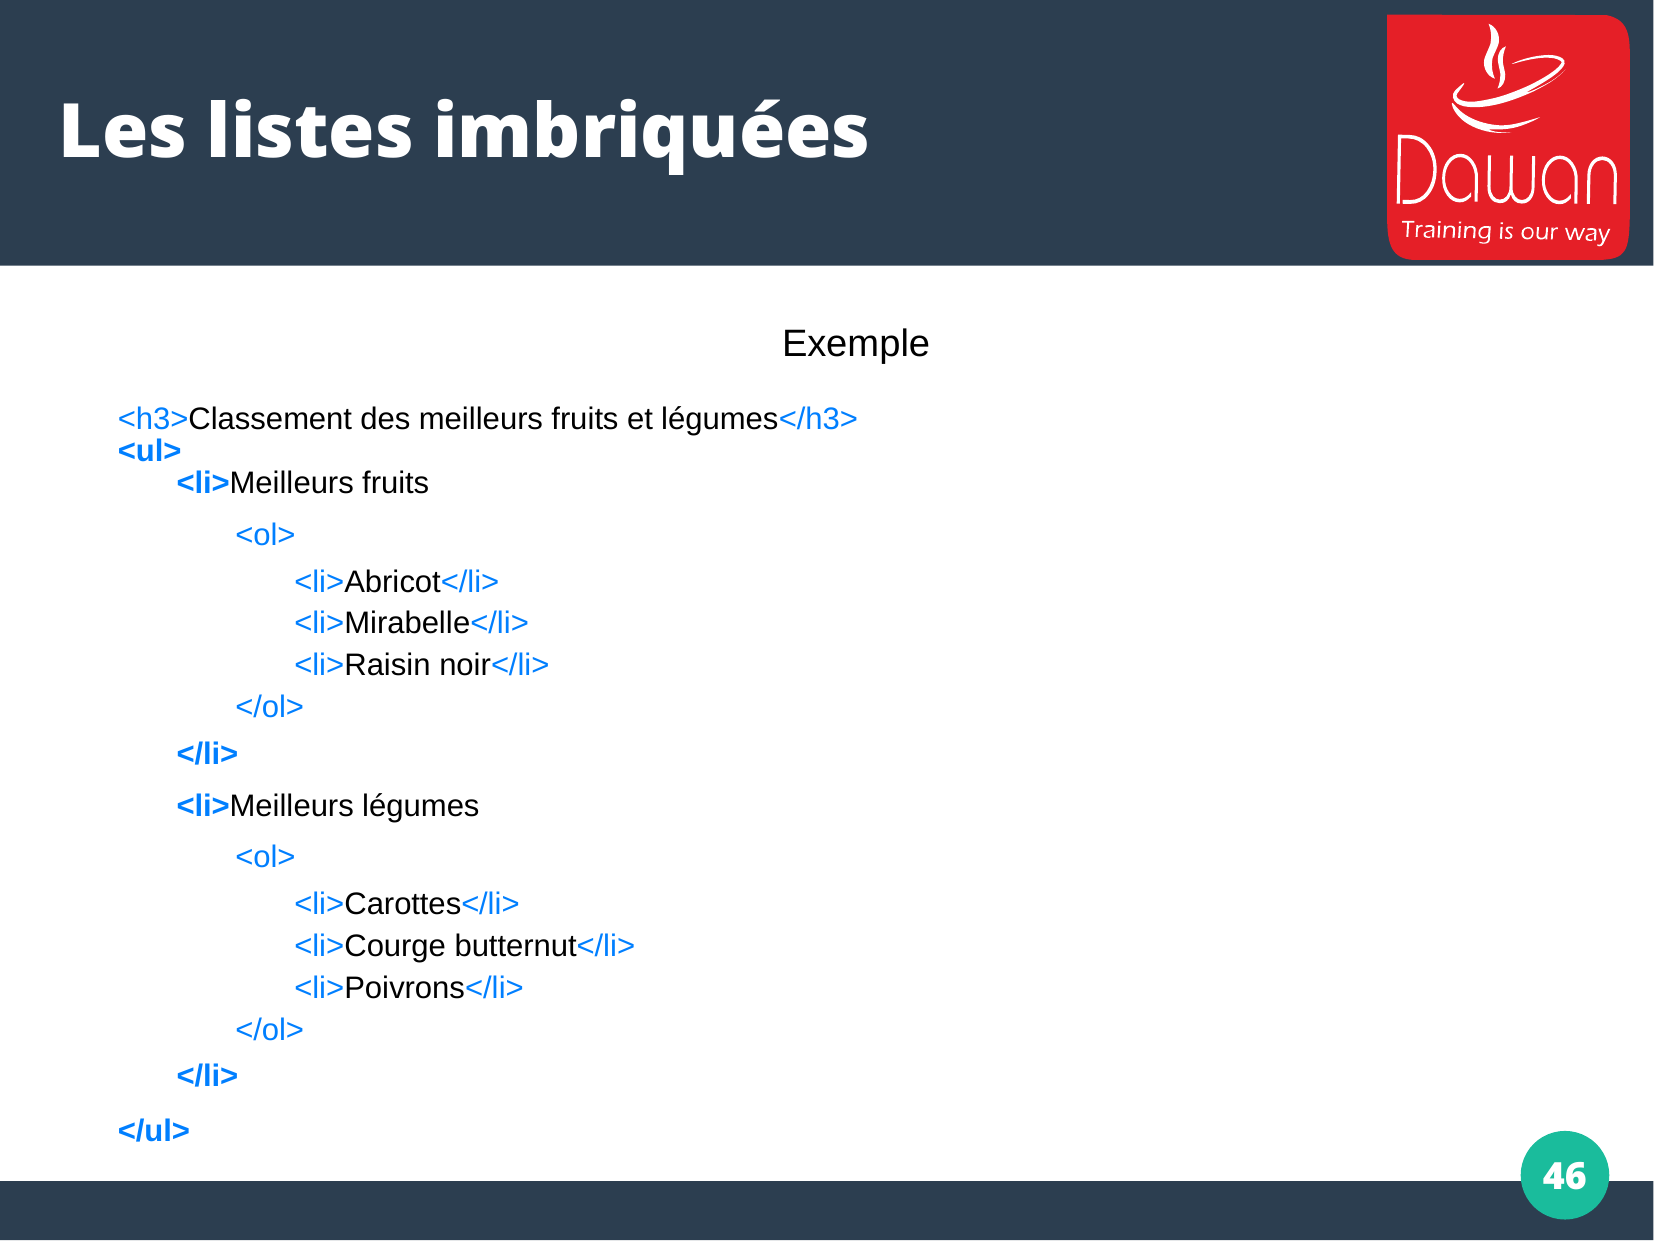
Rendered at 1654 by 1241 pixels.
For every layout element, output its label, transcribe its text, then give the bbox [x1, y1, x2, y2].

picture [1387, 14, 1630, 260]
title Les listes imbriquées [59, 49, 1387, 207]
list Exemple <h3>Classement des meilleurs fruits et légumes</h3> <ul> <li>Meilleurs fruits <ol> <li>Abricot</li> <li>Mirabelle</li> <li>Raisin noir</li> </ol> </li> <li>Meilleurs légumes <ol> <li>Carottes</li> <li>Courge butternut</li> <li>Poivrons</li> </ol> </li> </ul> [59, 324, 1595, 1152]
